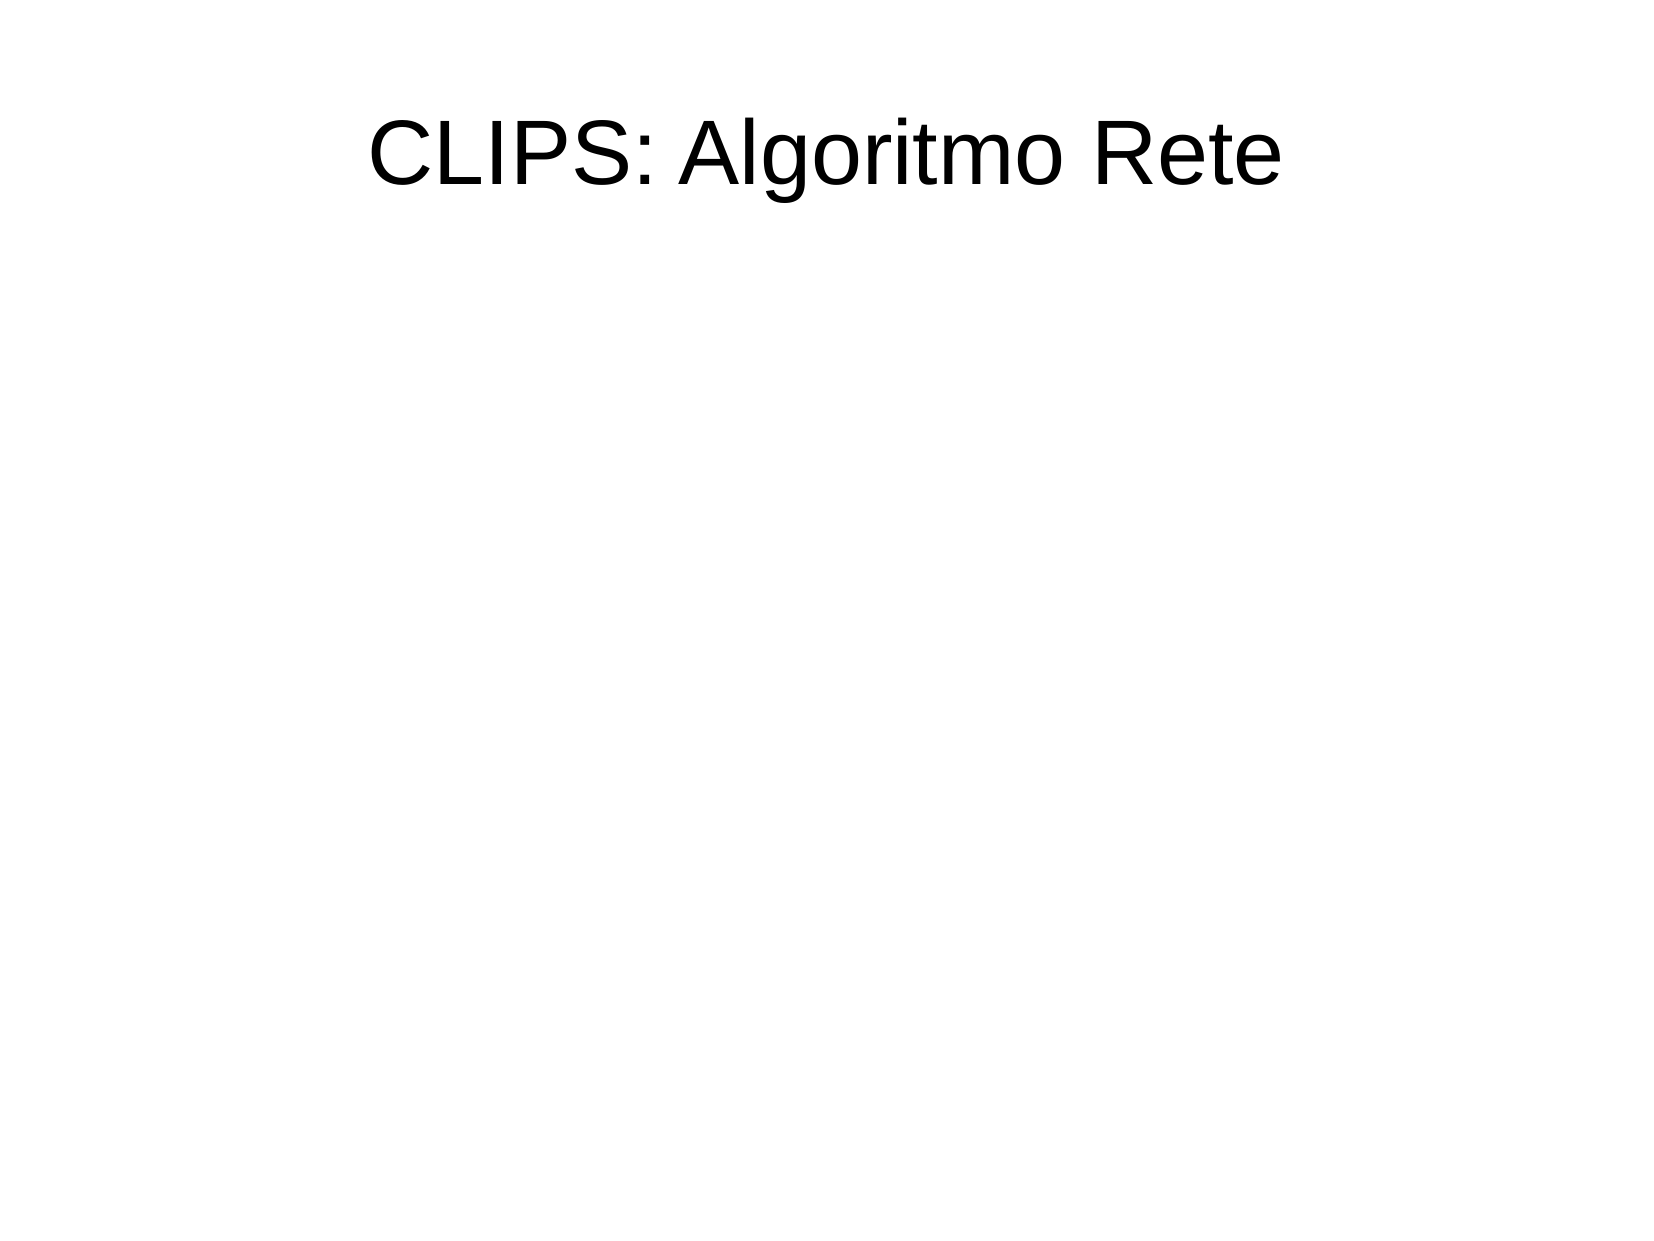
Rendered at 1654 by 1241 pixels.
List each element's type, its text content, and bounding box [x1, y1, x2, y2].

title CLIPS: Algoritmo Rete [82, 49, 1571, 257]
